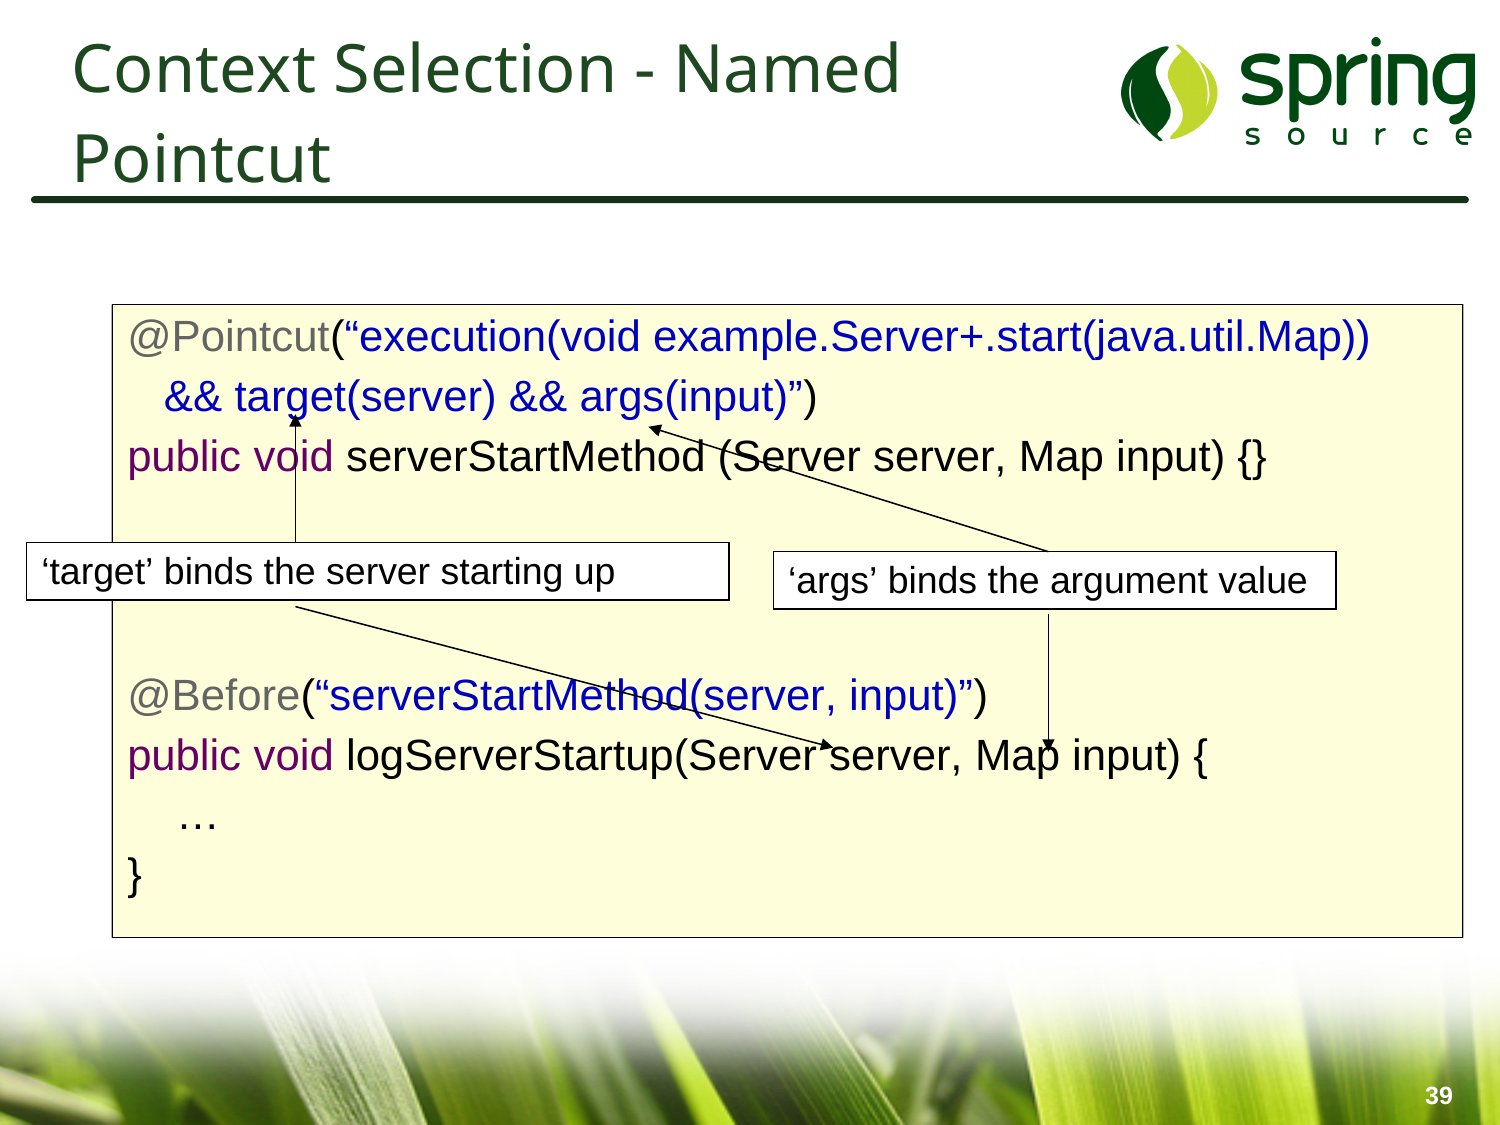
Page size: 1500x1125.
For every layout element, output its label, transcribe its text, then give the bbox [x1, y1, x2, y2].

picture [1121, 37, 1475, 145]
text_box ‘target’ binds the server starting up [26, 542, 729, 600]
picture [0, 944, 1500, 1125]
text_box ‘args’ binds the argument value [773, 551, 1336, 610]
text_box @Pointcut(“execution(void example.Server+.start(java.util.Map)) && target(server) && args(input)”) public void serverStartMethod (Server server, Map input) {} @Before(“serverStartMethod(server, input)”) public void logServerStartup(Server server, Map input) { … } [112, 304, 1463, 938]
title Context Selection - Named Pointcut [56, 13, 1089, 191]
